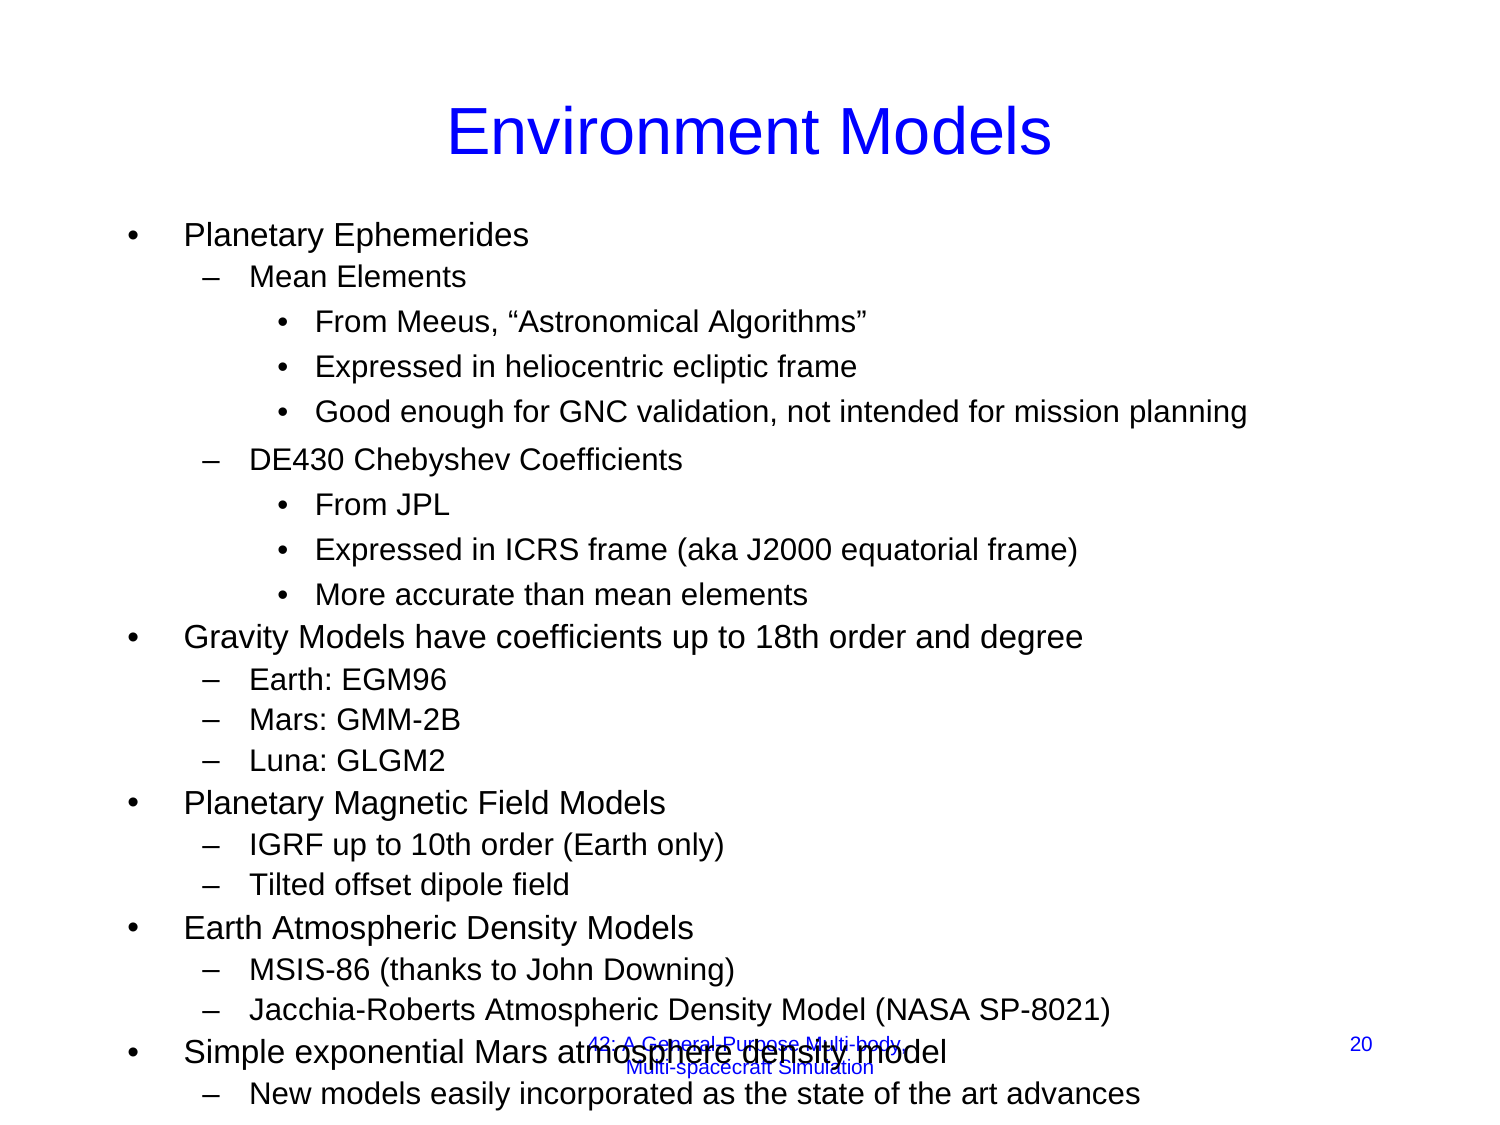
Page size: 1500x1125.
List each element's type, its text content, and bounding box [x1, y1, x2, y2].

list Planetary Ephemerides Mean Elements From Meeus, “Astronomical Algorithms” Expressed in heliocentric ecliptic frame Good enough for GNC validation, not intended for mission planning DE430 Chebyshev Coefficients From JPL Expressed in ICRS frame (aka J2000 equatorial frame) More accurate than mean elements Gravity Models have coefficients up to 18th order and degree Earth: EGM96 Mars: GMM-2B Luna: GLGM2 Planetary Magnetic Field Models IGRF up to 10th order (Earth only) Tilted offset dipole field Earth Atmospheric Density Models MSIS-86 (thanks to John Downing) Jacchia-Roberts Atmospheric Density Model (NASA SP-8021) Simple exponential Mars atmosphere density model New models easily incorporated as the state of the art advances [112, 212, 1388, 888]
title Environment Models [112, 37, 1388, 212]
